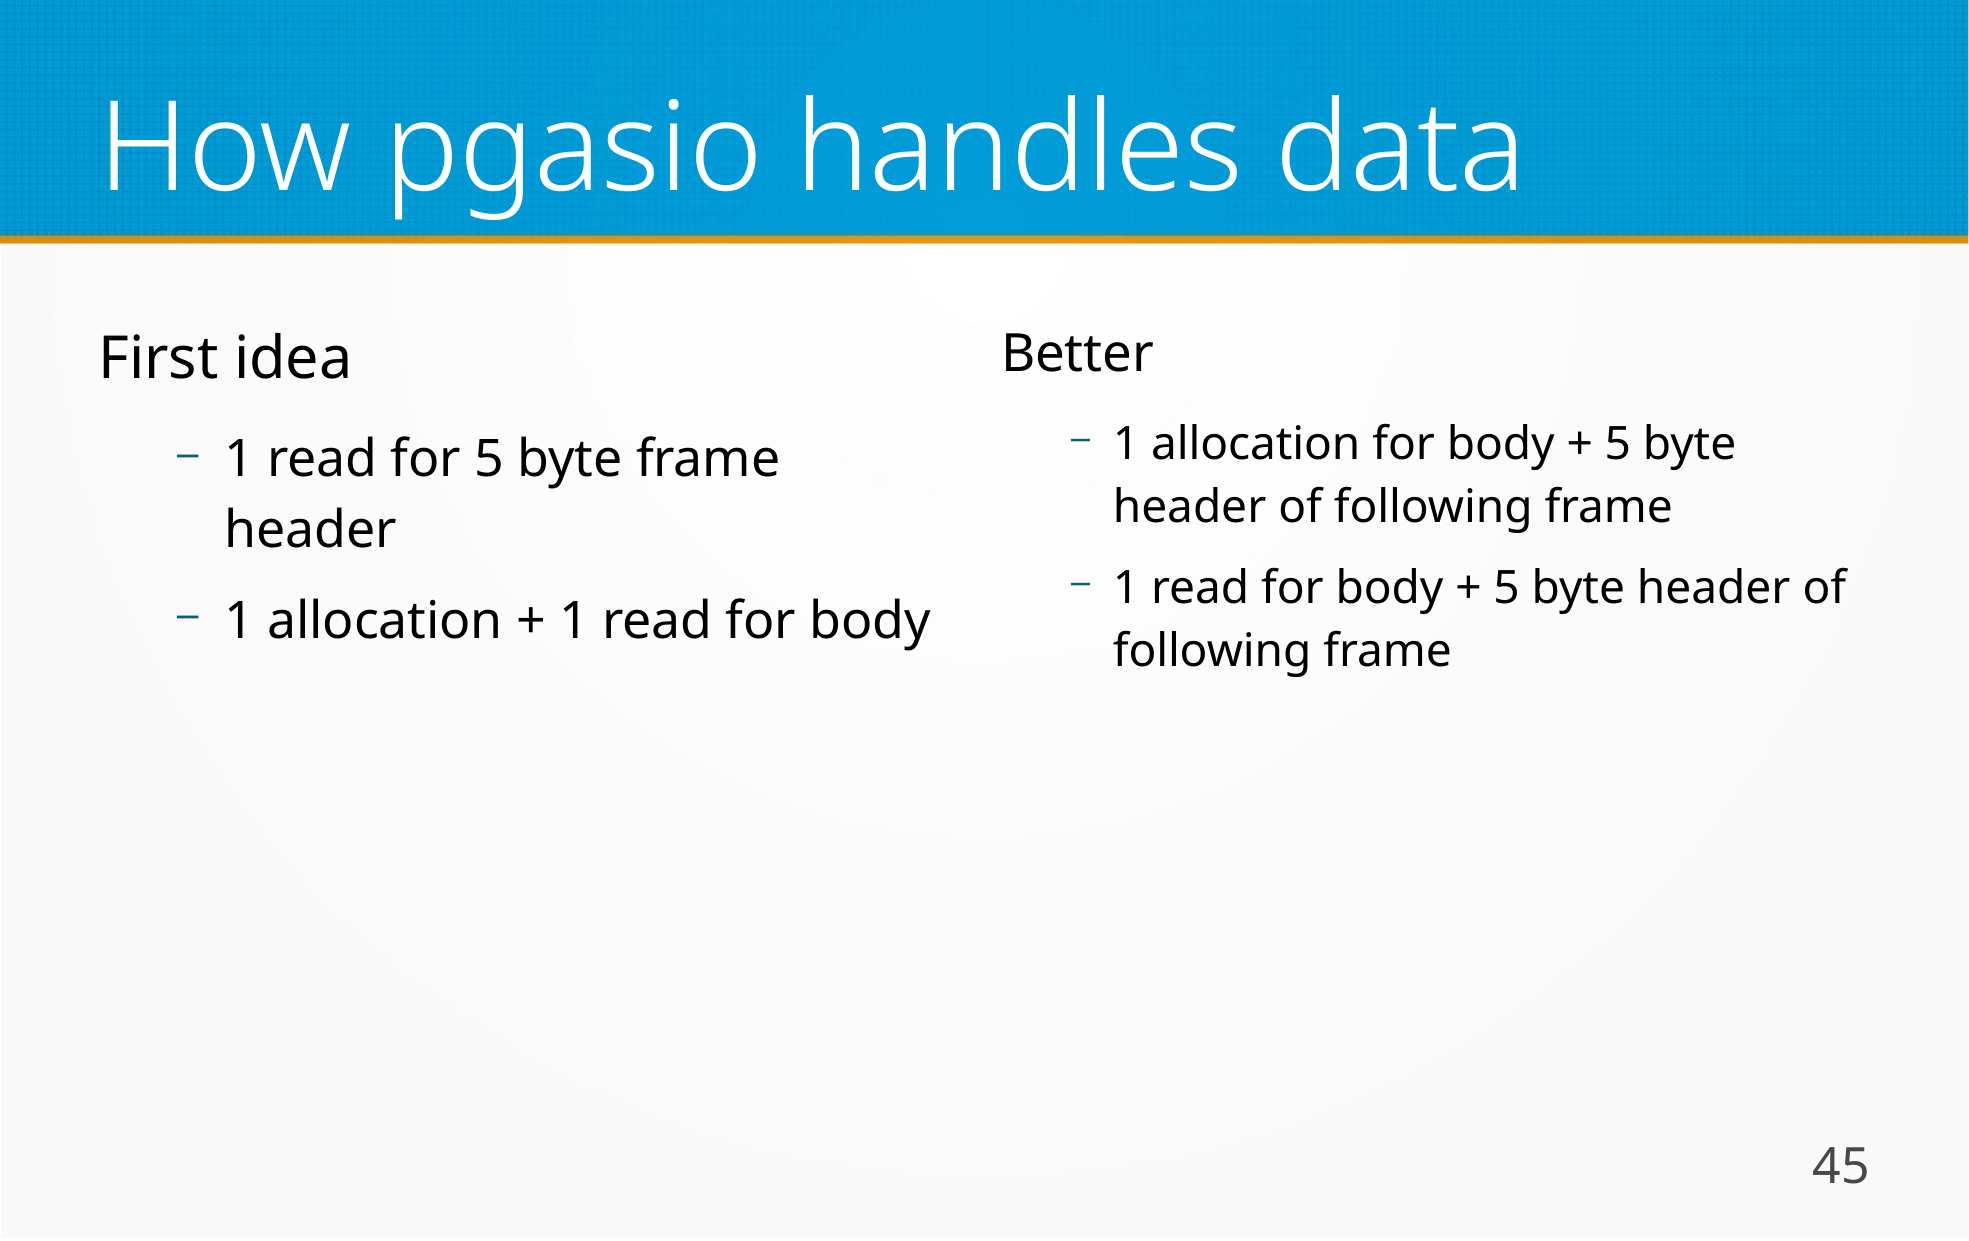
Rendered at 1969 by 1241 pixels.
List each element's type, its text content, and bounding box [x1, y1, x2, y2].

picture [0, 233, 1969, 1241]
title How pgasio handles data [98, 19, 1870, 227]
list Better 1 allocation for body + 5 byte header of following frame 1 read for body + 5 byte header of following frame [1001, 315, 1861, 680]
list First idea 1 read for 5 byte frame header 1 allocation + 1 read for body [98, 315, 958, 680]
